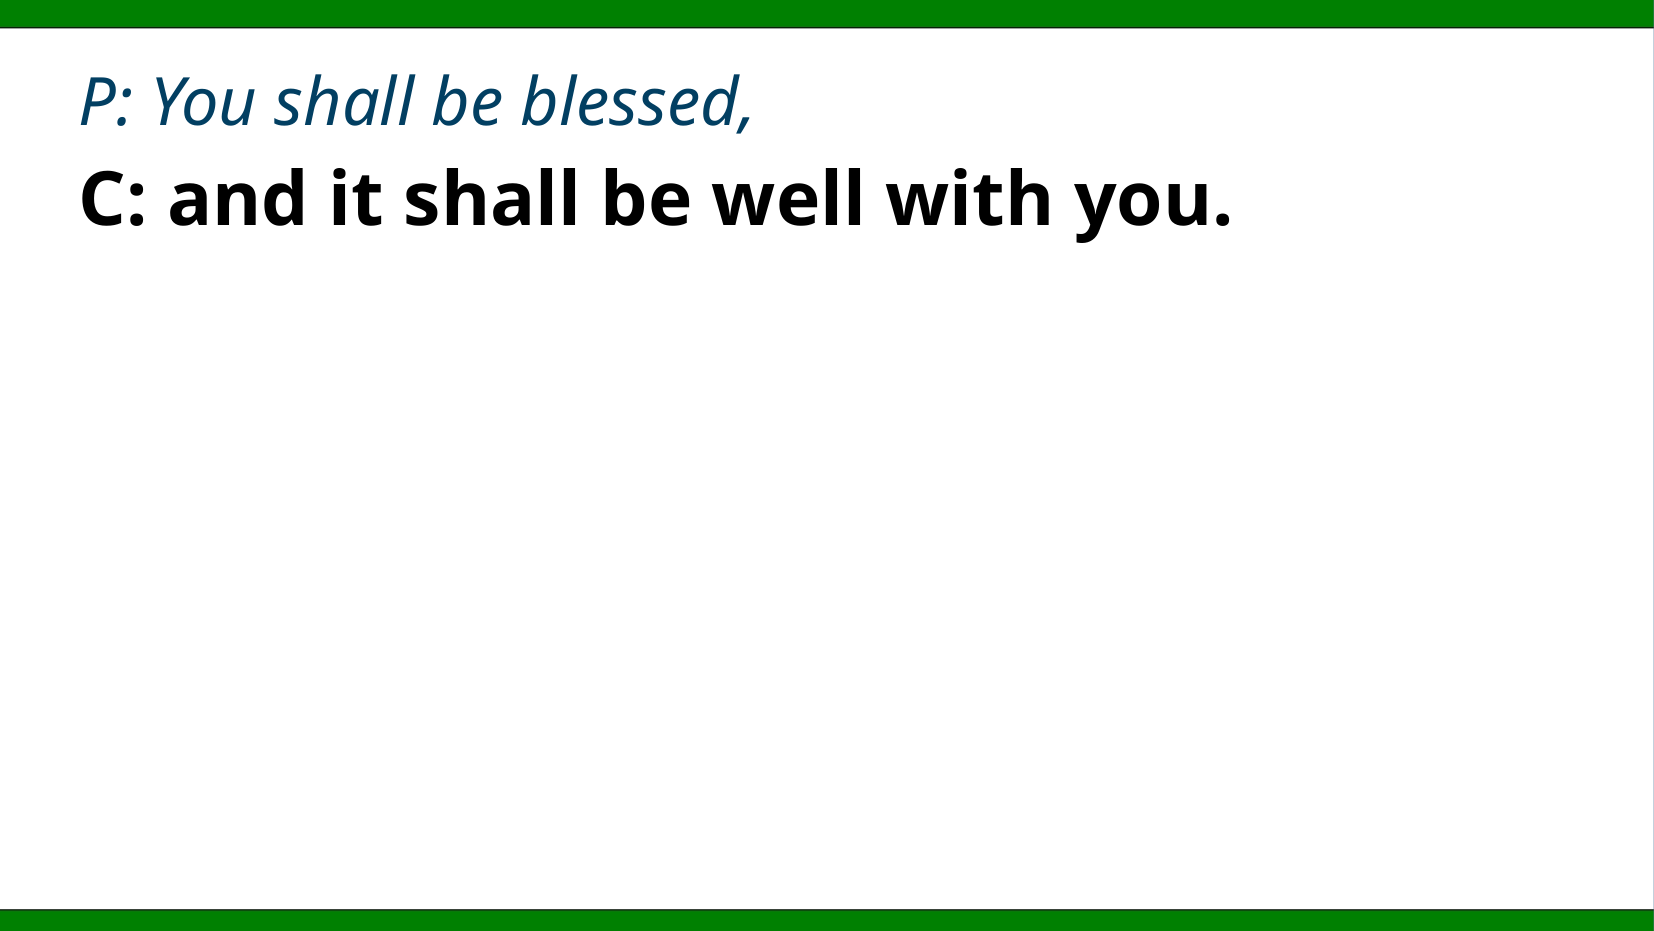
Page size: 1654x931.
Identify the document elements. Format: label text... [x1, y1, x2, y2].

text_box P: You shall be blessed, C: and it shall be well with you. [63, 46, 1594, 271]
picture [0, 0, 1654, 931]
